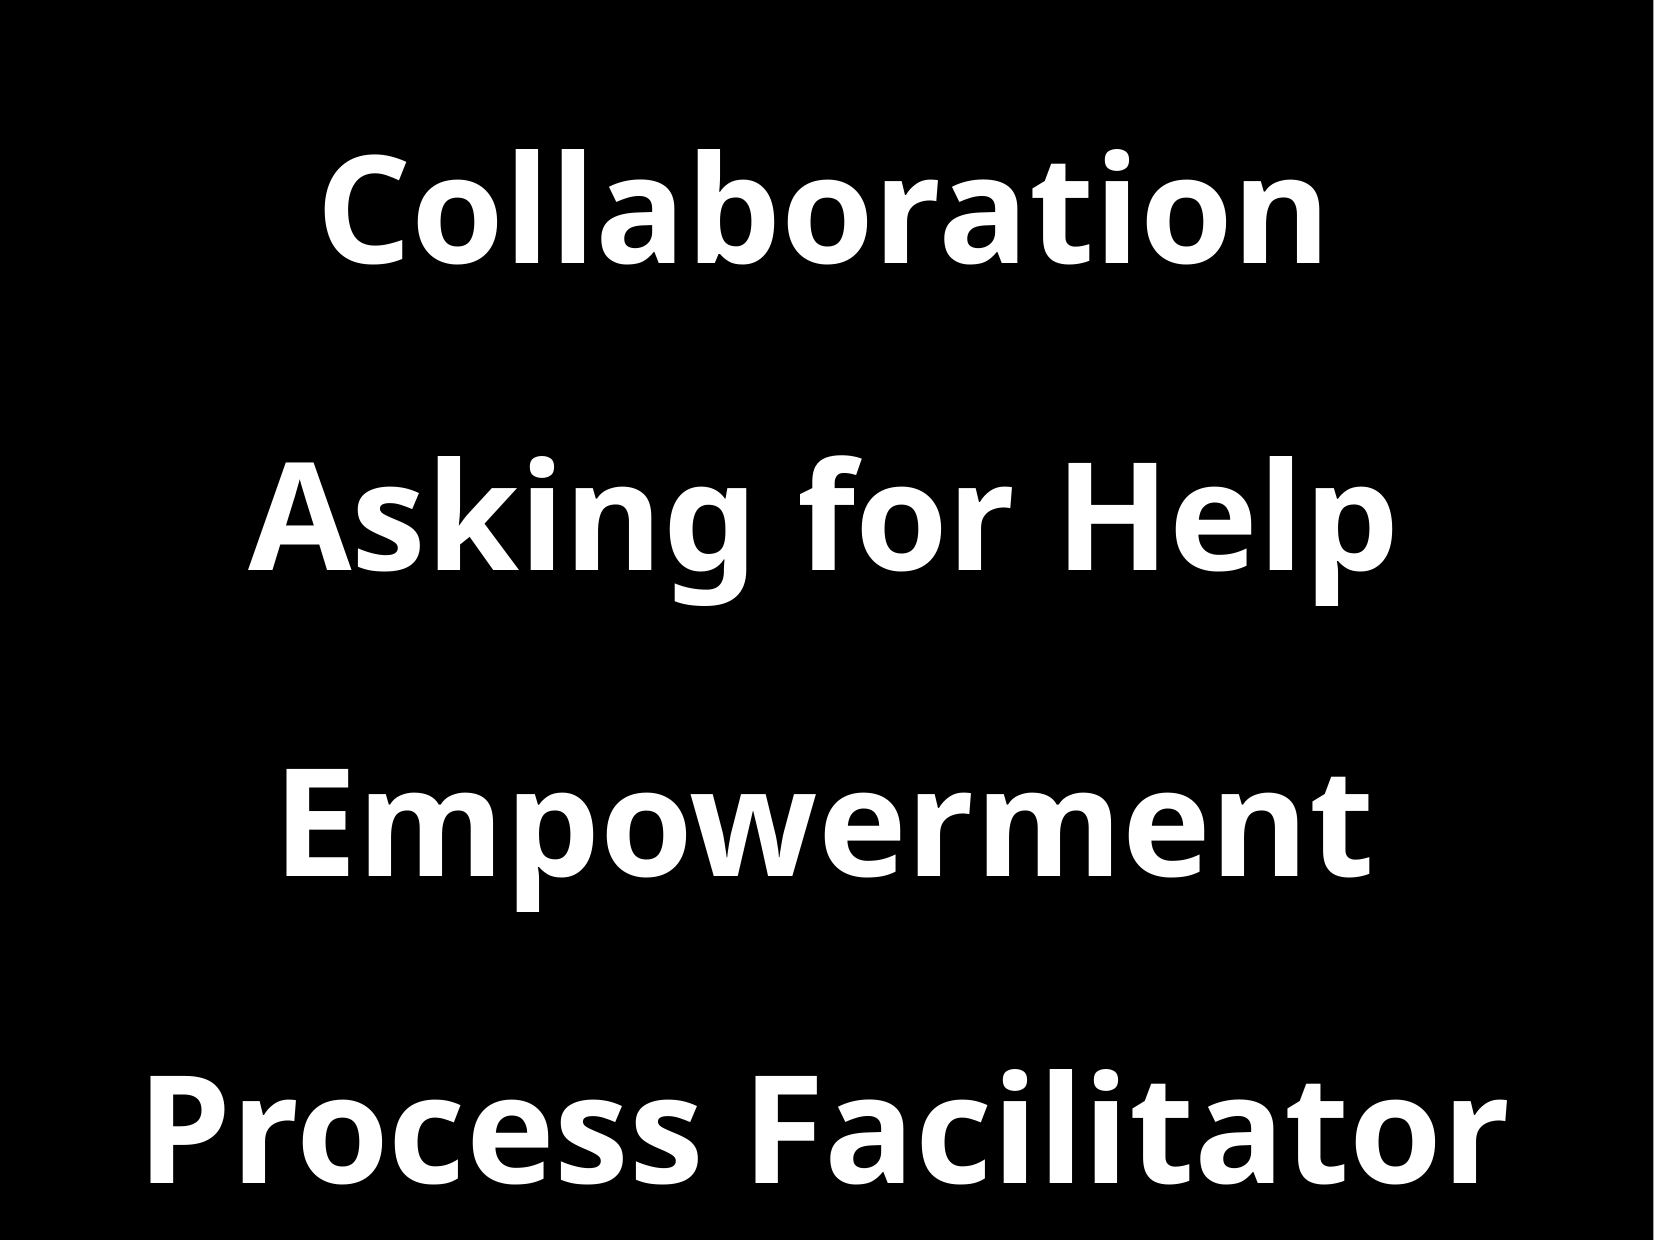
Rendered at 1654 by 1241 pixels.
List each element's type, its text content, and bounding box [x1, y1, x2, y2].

title Collaboration Asking for Help Empowerment Process Facilitator [45, 123, 1603, 1106]
